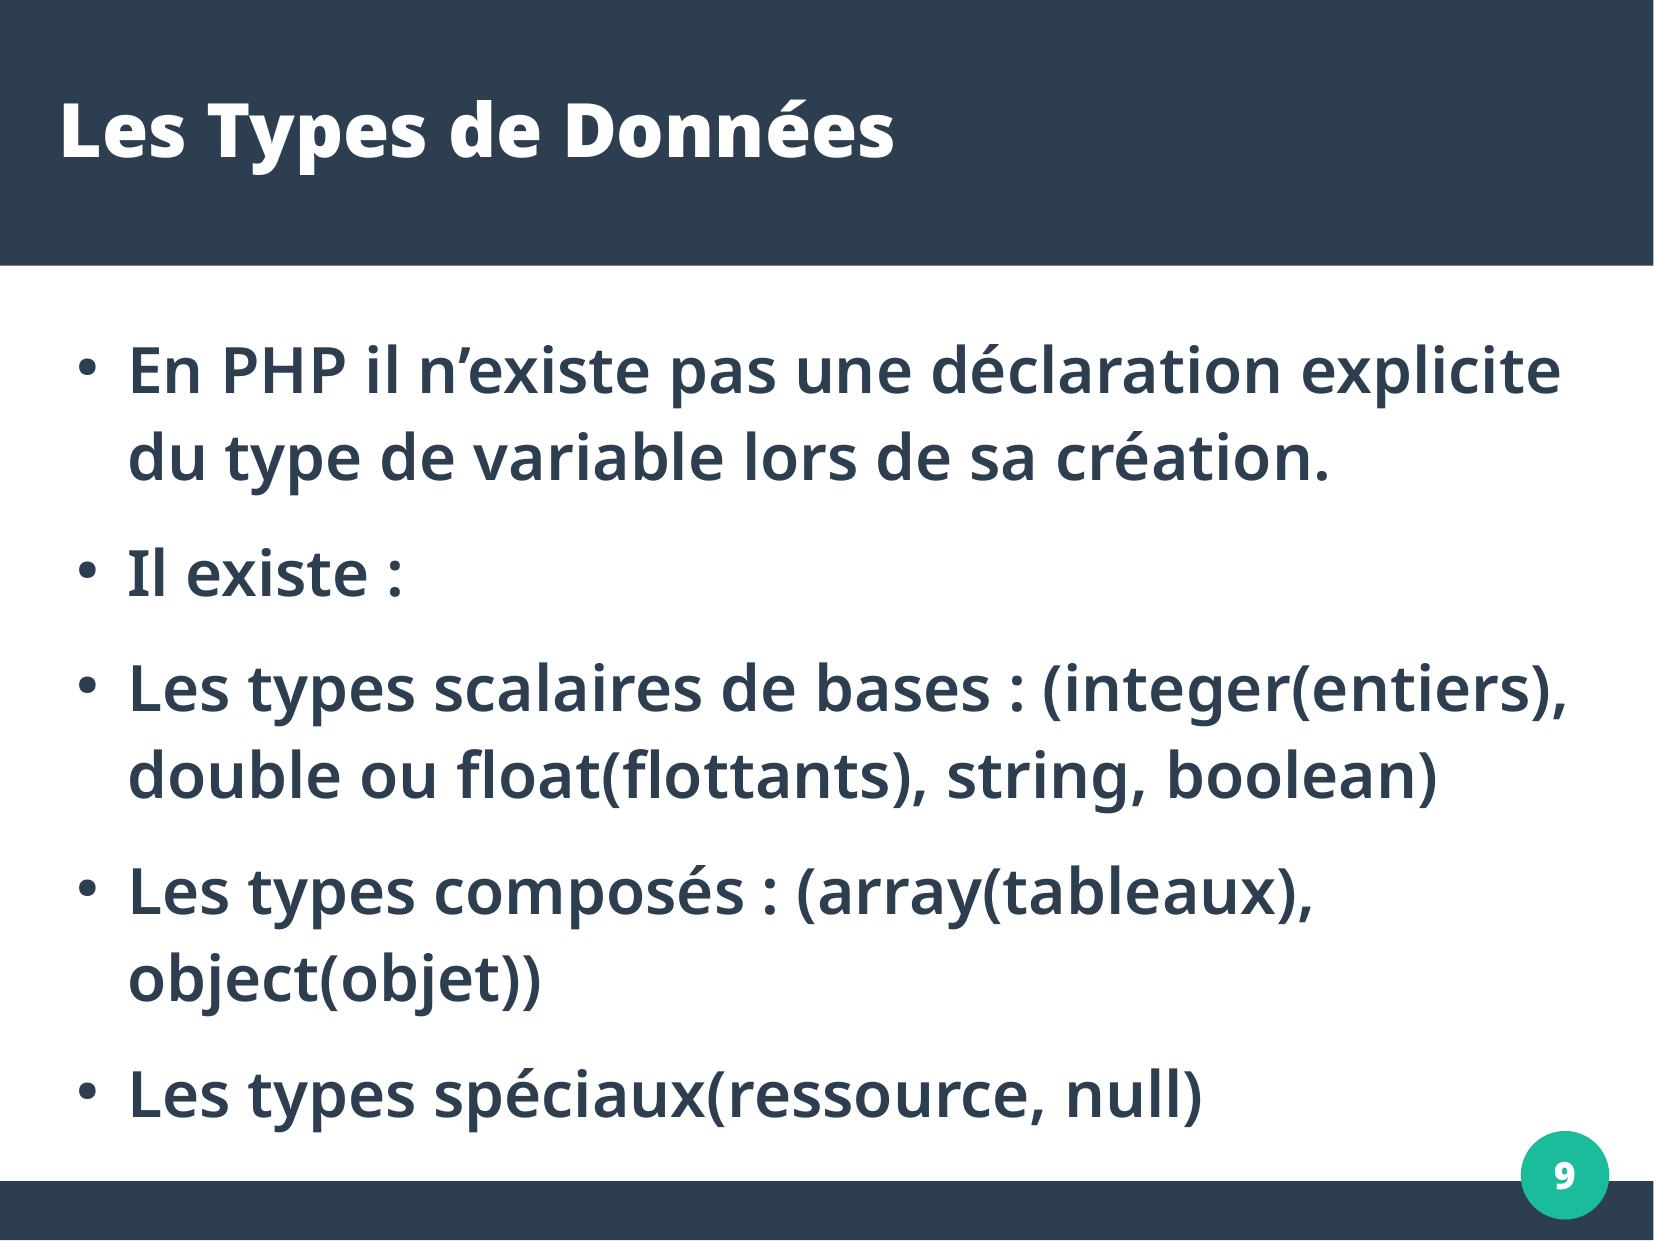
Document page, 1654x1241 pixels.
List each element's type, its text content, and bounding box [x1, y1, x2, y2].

list En PHP il n’existe pas une déclaration explicite du type de variable lors de sa création. Il existe : Les types scalaires de bases : (integer(entiers), double ou float(flottants), string, boolean) Les types composés : (array(tableaux), object(objet)) Les types spéciaux(ressource, null) [59, 324, 1595, 1152]
title Les Types de Données [59, 49, 1595, 207]
